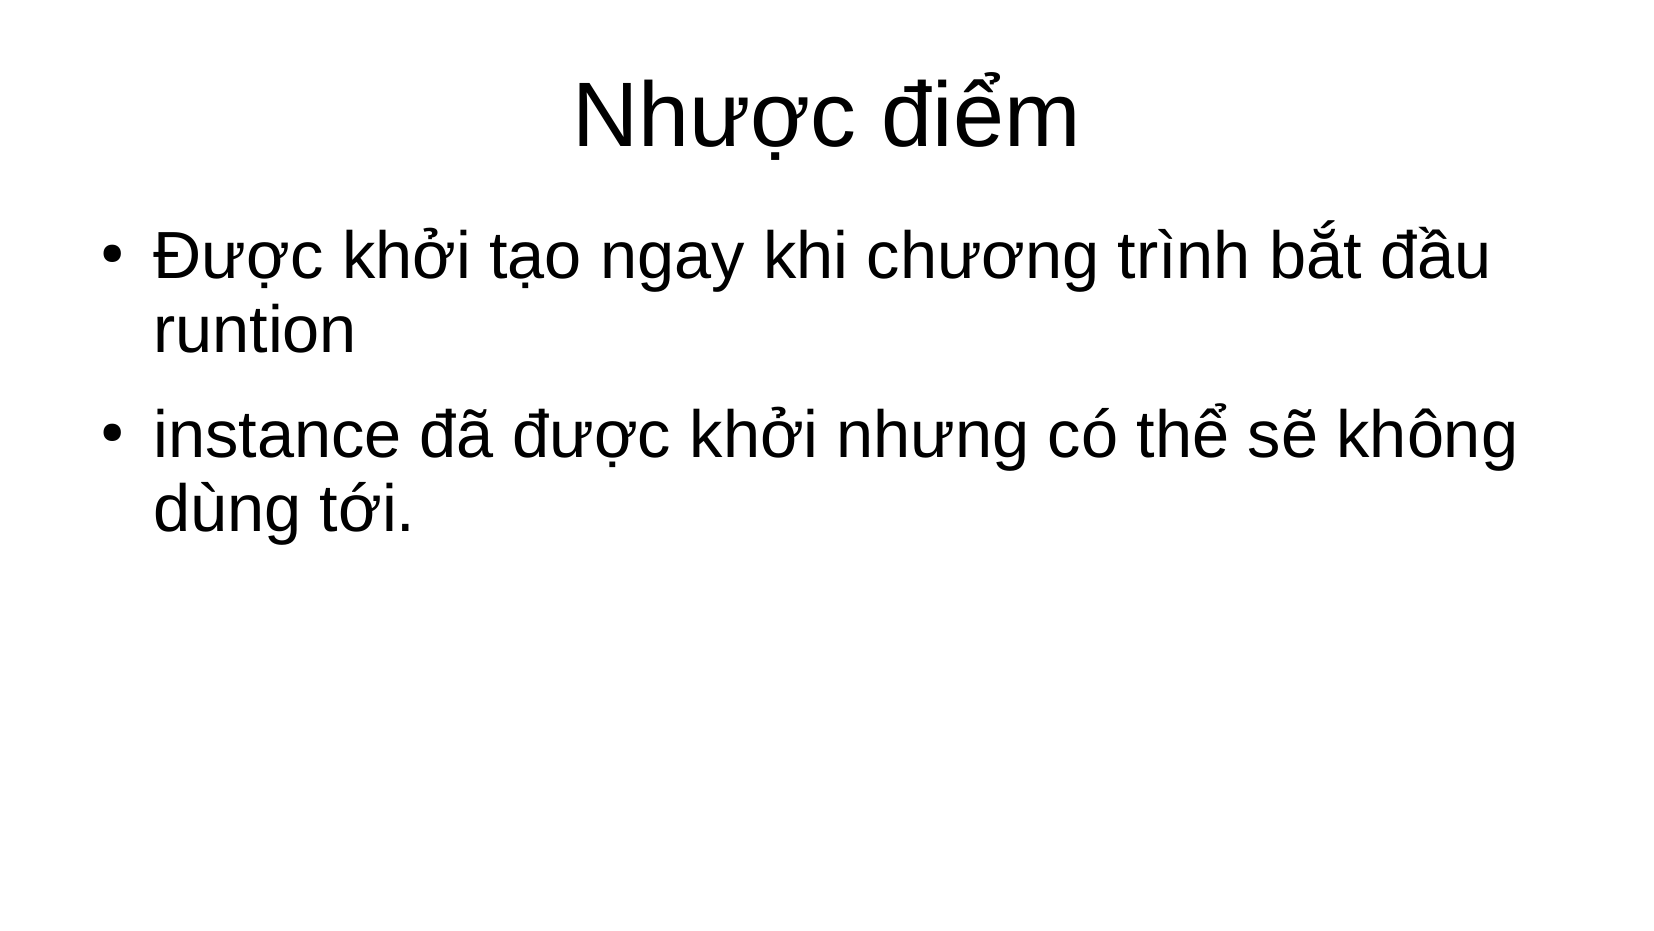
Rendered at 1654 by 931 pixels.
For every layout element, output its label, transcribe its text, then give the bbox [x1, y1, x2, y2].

title Nhược điểm [82, 37, 1571, 193]
list Được khởi tạo ngay khi chương trình bắt đầu runtion instance đã được khởi nhưng có thể sẽ không dùng tới. [82, 217, 1571, 758]
